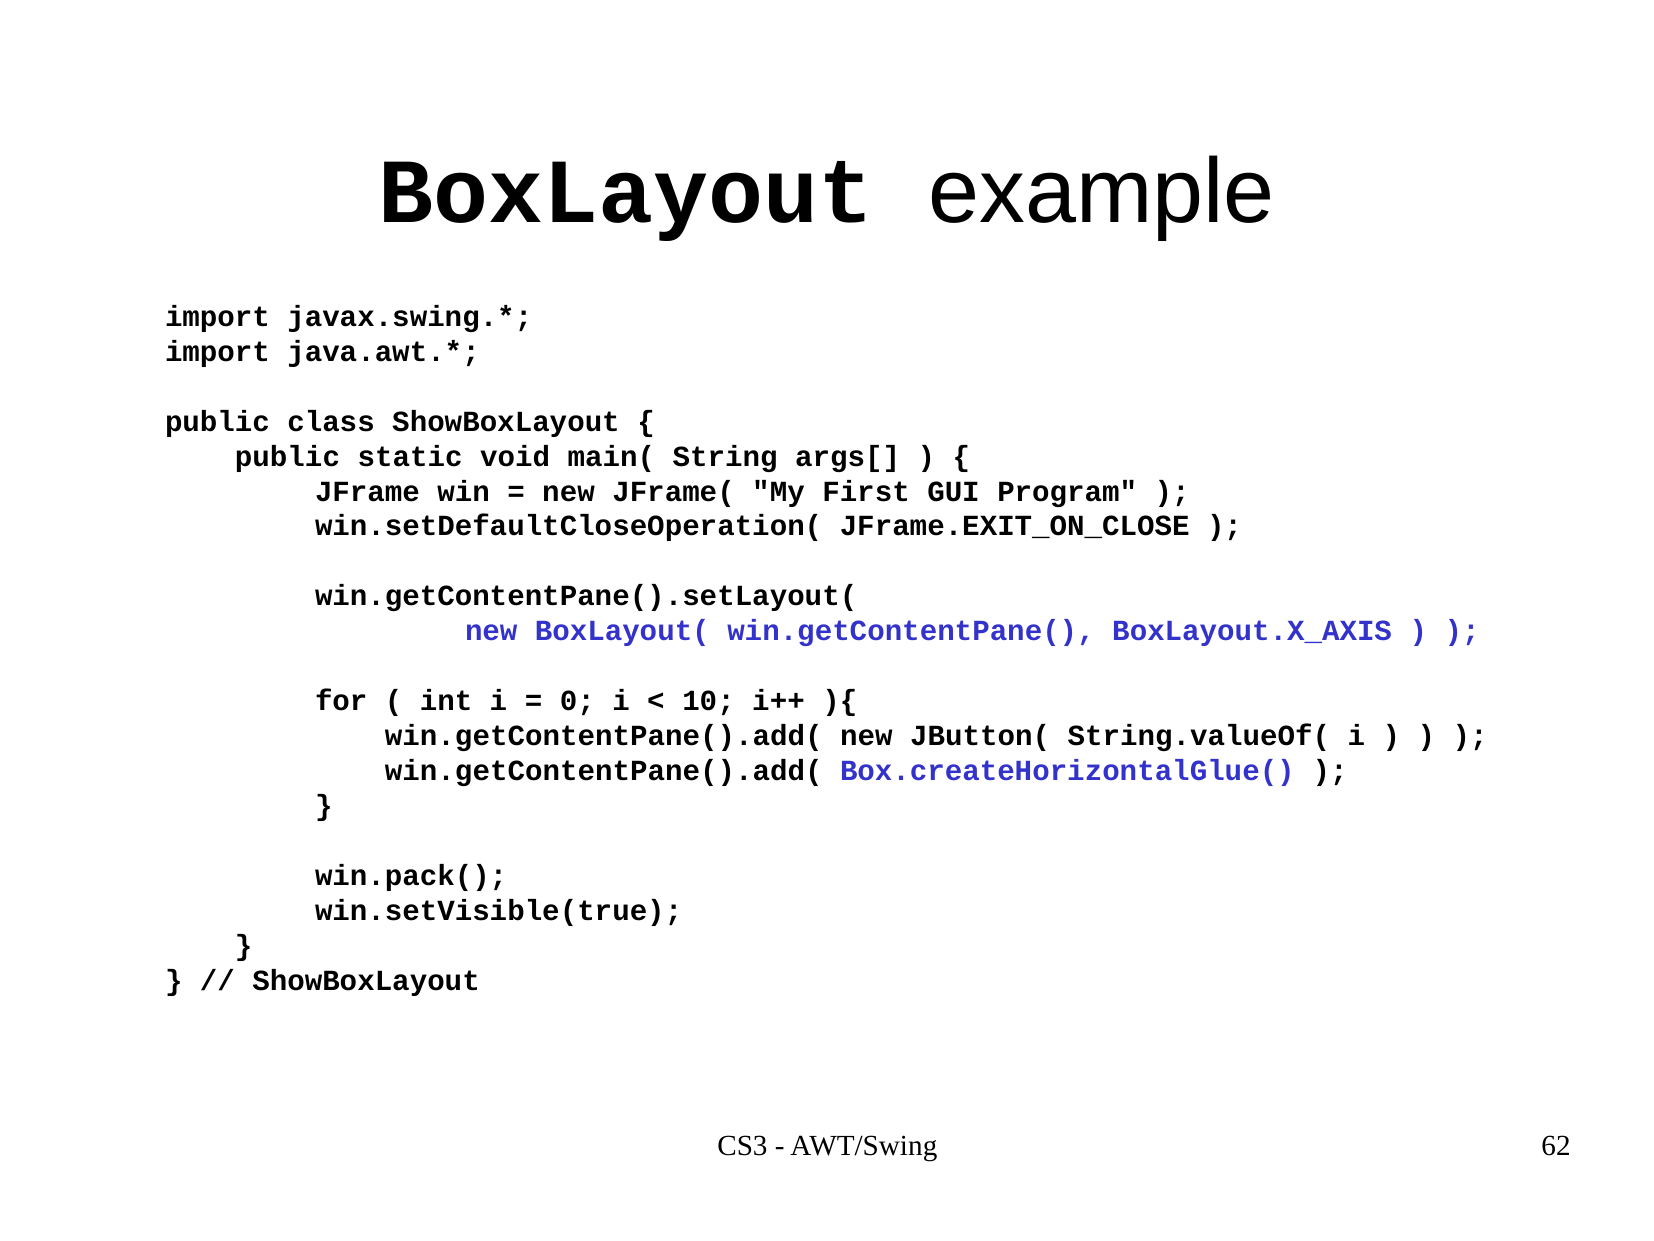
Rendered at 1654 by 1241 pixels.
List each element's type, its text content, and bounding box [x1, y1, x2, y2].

title BoxLayout example [124, 110, 1530, 262]
text_box import javax.swing.*; import java.awt.*; public class ShowBoxLayout { public static void main( String args[] ) { JFrame win = new JFrame( "My First GUI Program" ); win.setDefaultCloseOperation( JFrame.EXIT_ON_CLOSE ); win.getContentPane().setLayout( new BoxLayout( win.getContentPane(), BoxLayout.X_AXIS ) ); for ( int i = 0; i < 10; i++ ){ win.getContentPane().add( new JButton( String.valueOf( i ) ) ); win.getContentPane().add( Box.createHorizontalGlue() ); } win.pack(); win.setVisible(true); } } // ShowBoxLayout [150, 289, 1503, 1004]
